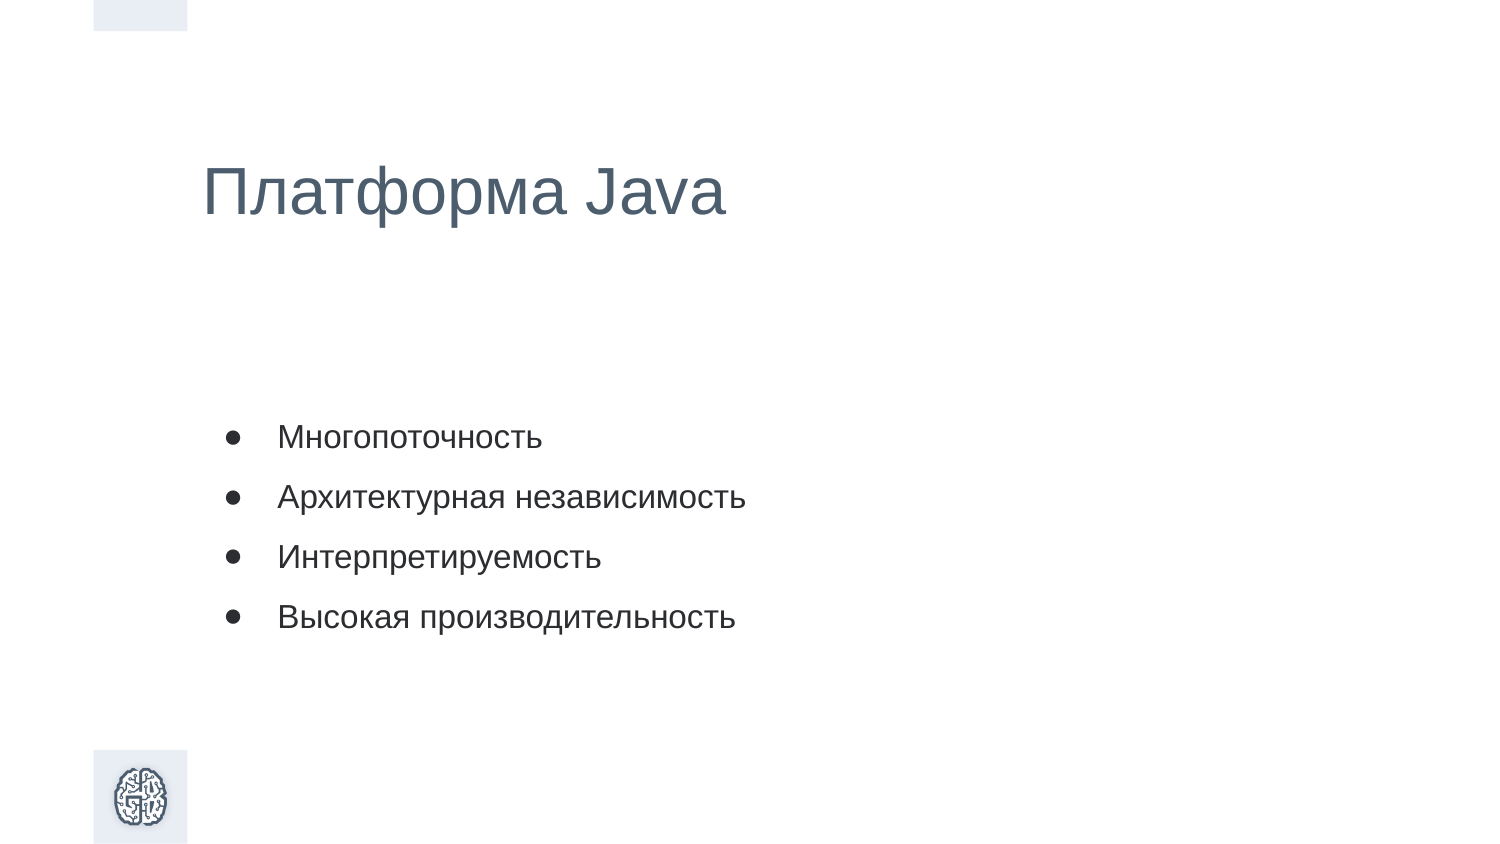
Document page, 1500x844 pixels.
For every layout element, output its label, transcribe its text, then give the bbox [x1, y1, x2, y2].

text_box Многопоточность Архитектурная независимость Интерпретируемость Высокая производительность [187, 334, 1312, 697]
picture [106, 760, 175, 834]
text_box Платформа Java [187, 93, 1312, 282]
